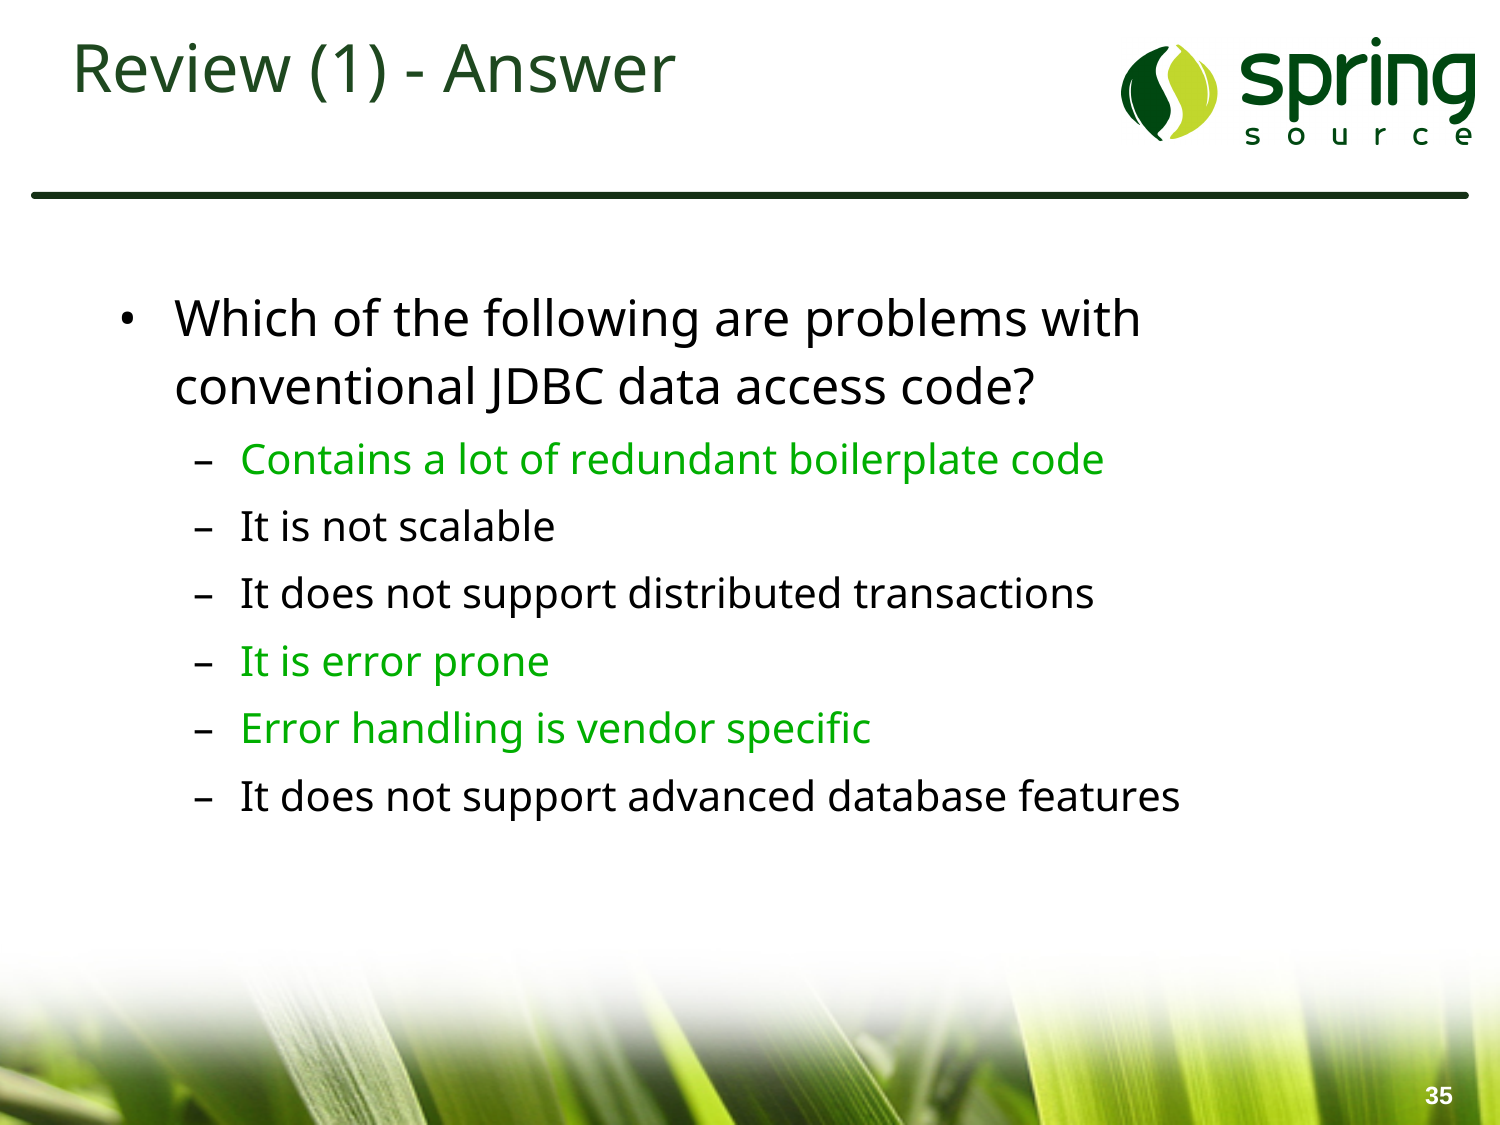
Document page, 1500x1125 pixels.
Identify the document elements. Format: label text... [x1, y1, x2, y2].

title Review (1) - Answer [56, 13, 1089, 176]
picture [1121, 37, 1475, 145]
list Which of the following are problems with conventional JDBC data access code? Contains a lot of redundant boilerplate code It is not scalable It does not support distributed transactions It is error prone Error handling is vendor specific It does not support advanced database features [103, 275, 1394, 938]
picture [0, 944, 1500, 1125]
